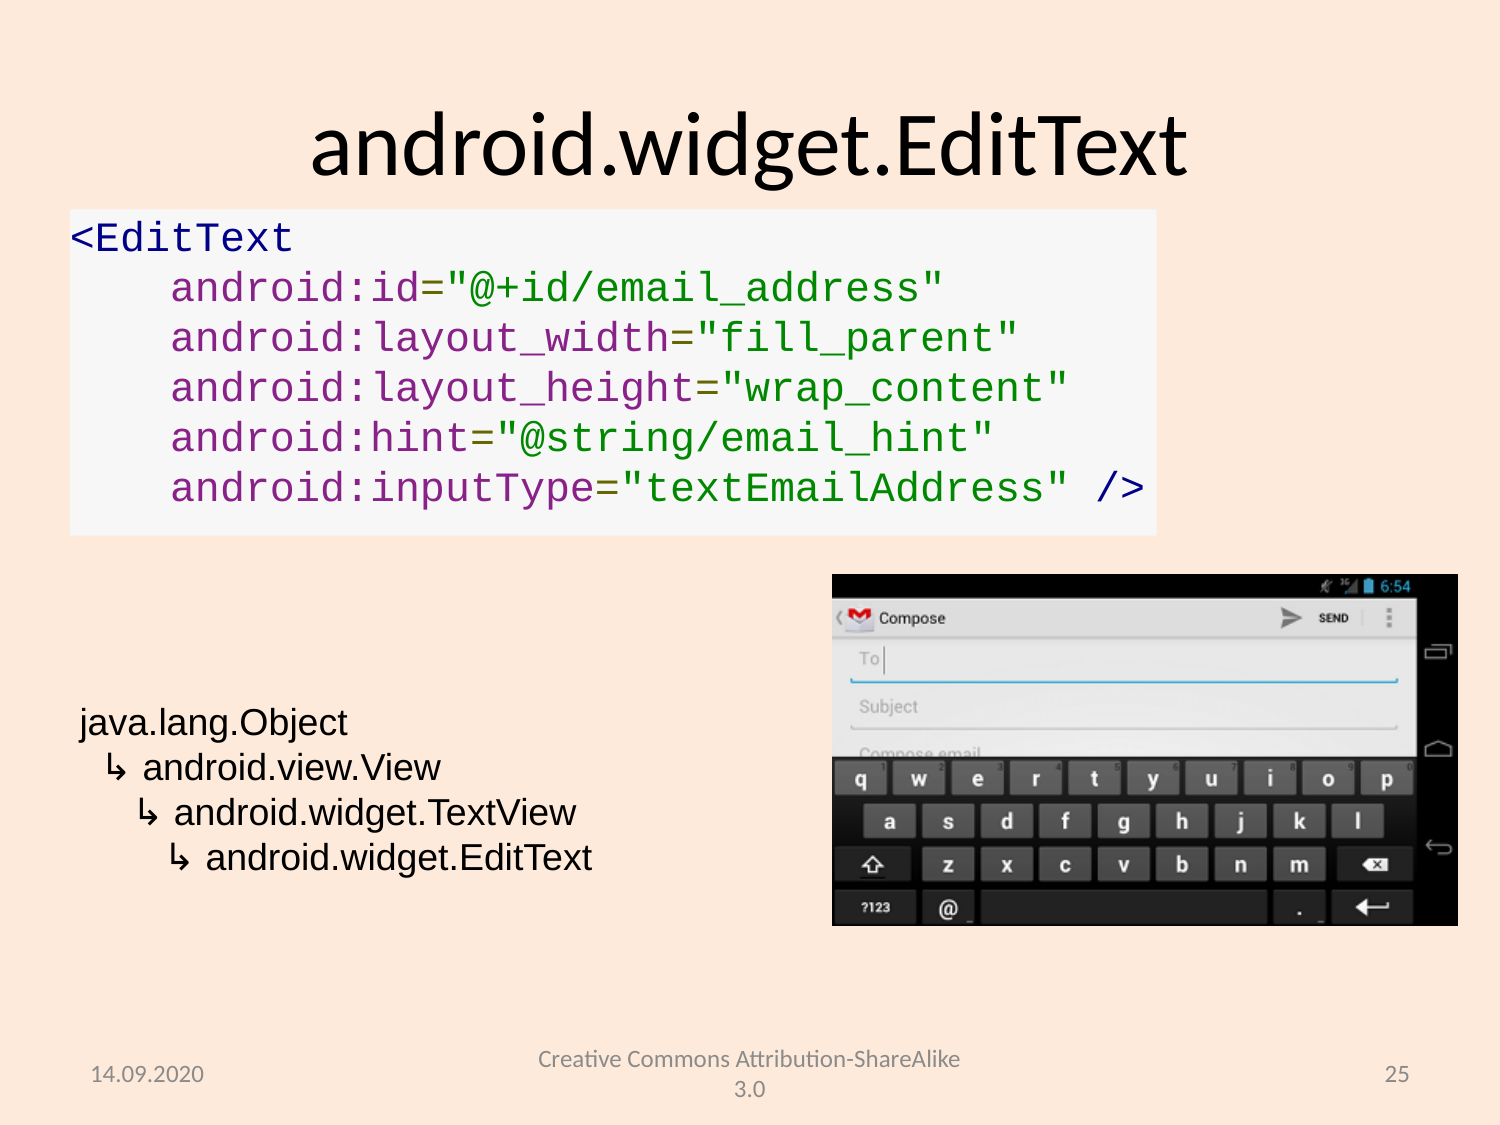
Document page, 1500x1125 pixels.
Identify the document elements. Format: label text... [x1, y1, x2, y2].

text_box java.lang.Object ↳ android.view.View ↳ android.widget.TextView ↳ android.widget.EditText [64, 645, 815, 886]
footer Creative Commons Attribution-ShareAlike 3.0 [512, 1042, 988, 1103]
picture [832, 574, 1458, 926]
title android.widget.EditText [75, 45, 1425, 233]
slide_number <number> [1074, 1042, 1425, 1103]
text_box <EditText android:id="@+id/email_address" android:layout_width="fill_parent" android:layout_height="wrap_content" android:hint="@string/email_hint" android:inputType="textEmailAddress" /> [69, 209, 1157, 536]
